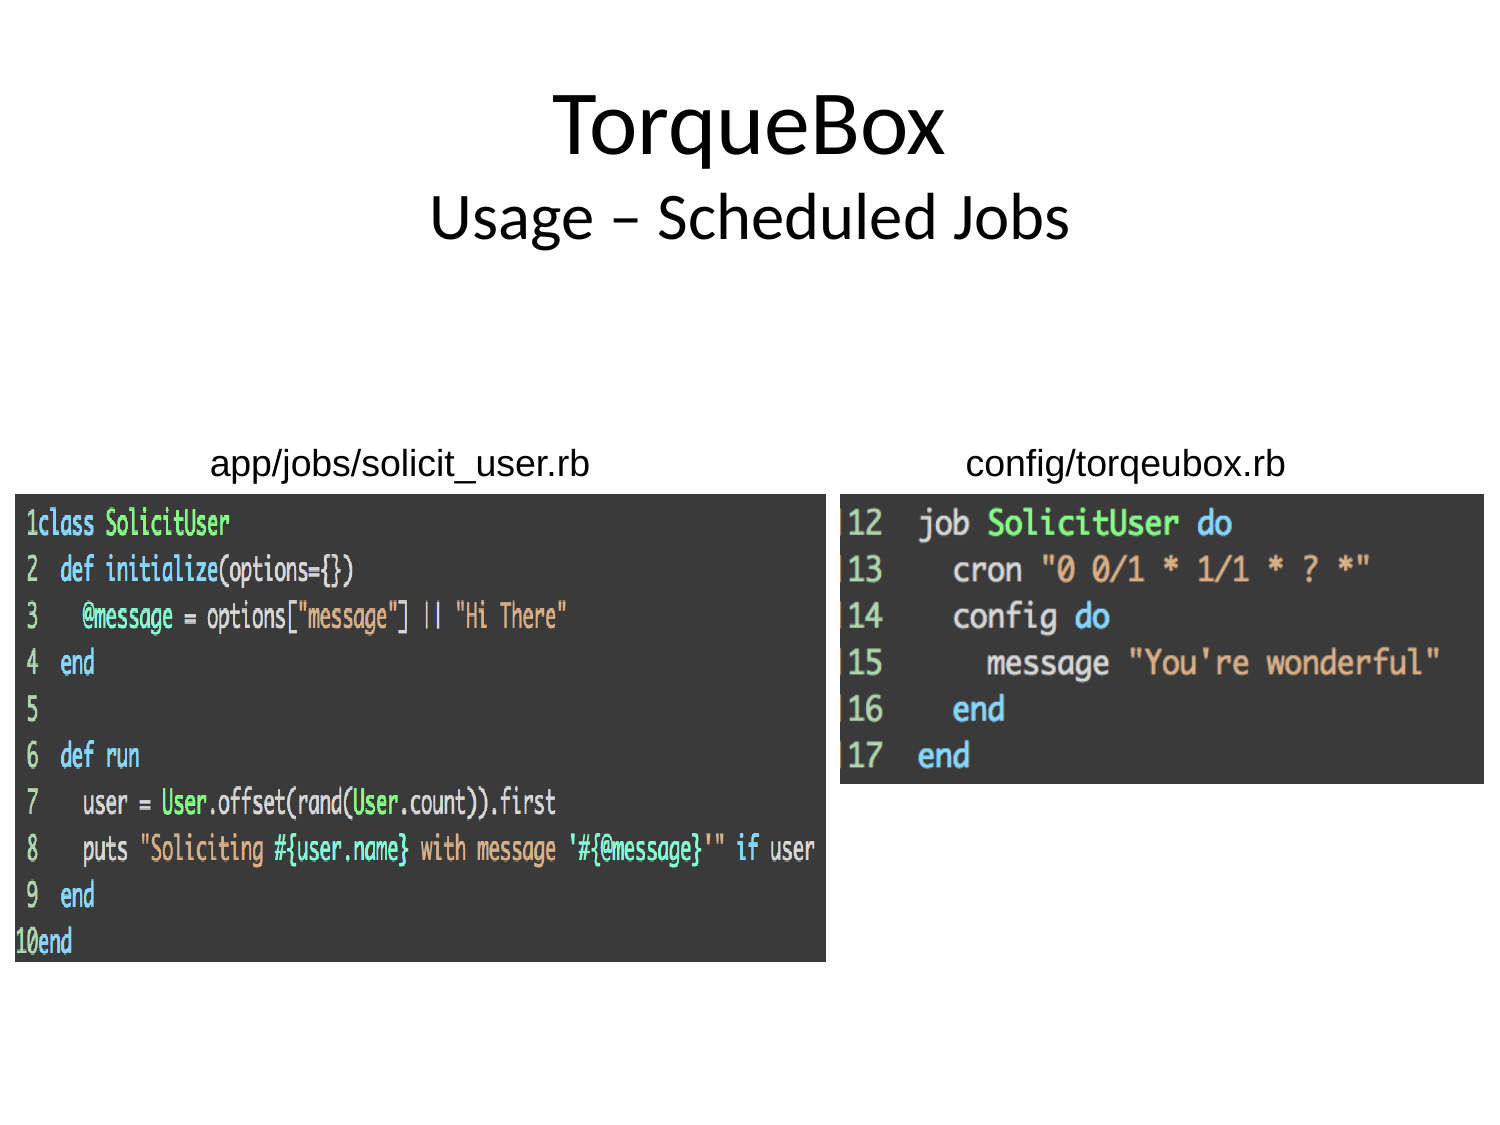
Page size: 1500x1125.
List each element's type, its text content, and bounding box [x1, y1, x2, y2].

text_box config/torqeubox.rb [950, 435, 1326, 492]
title TorqueBox Usage – Scheduled Jobs [75, 45, 1425, 271]
picture [840, 494, 1484, 784]
text_box app/jobs/solicit_user.rb [195, 435, 616, 492]
picture [15, 494, 826, 962]
